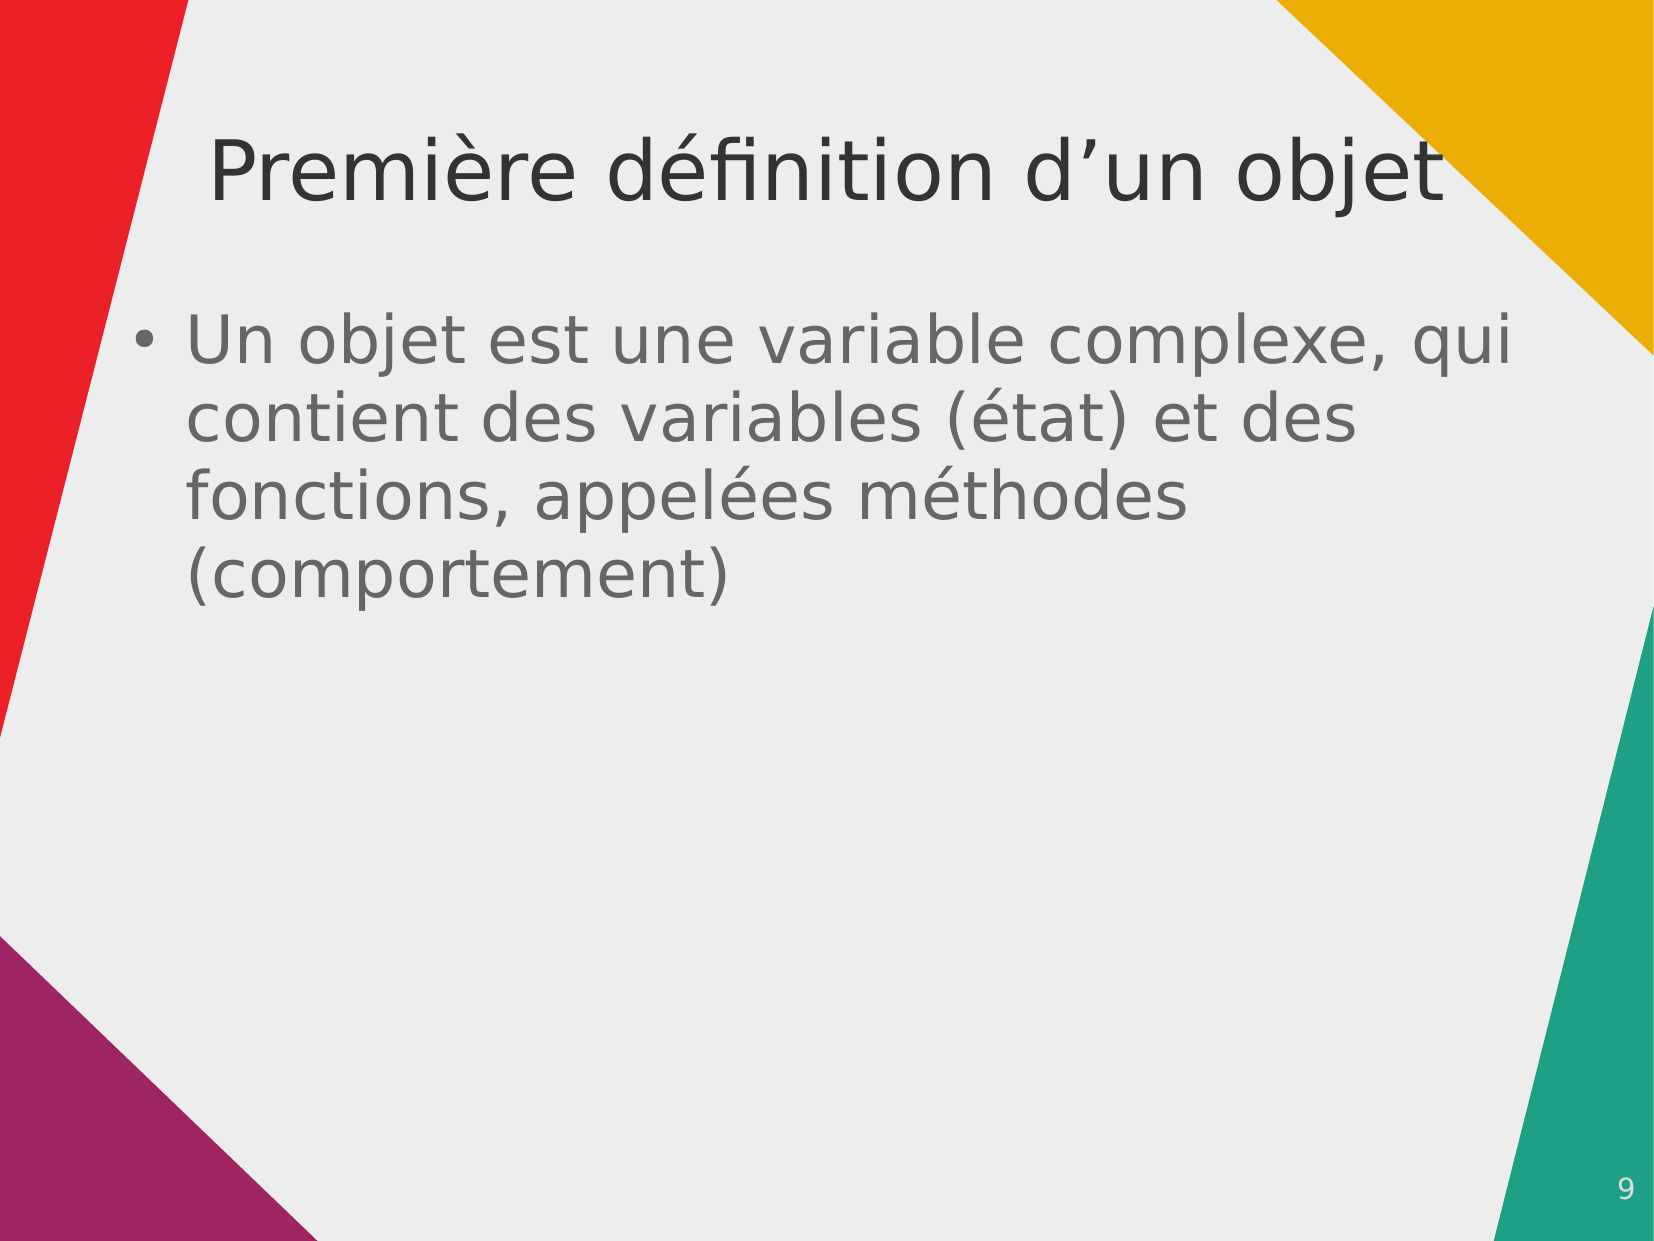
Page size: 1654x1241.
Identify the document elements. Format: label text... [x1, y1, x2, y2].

title Première définition d’un objet [114, 73, 1539, 271]
list Un objet est une variable complexe, qui contient des variables (état) et des fonctions, appelées méthodes (comportement) [114, 302, 1539, 1033]
